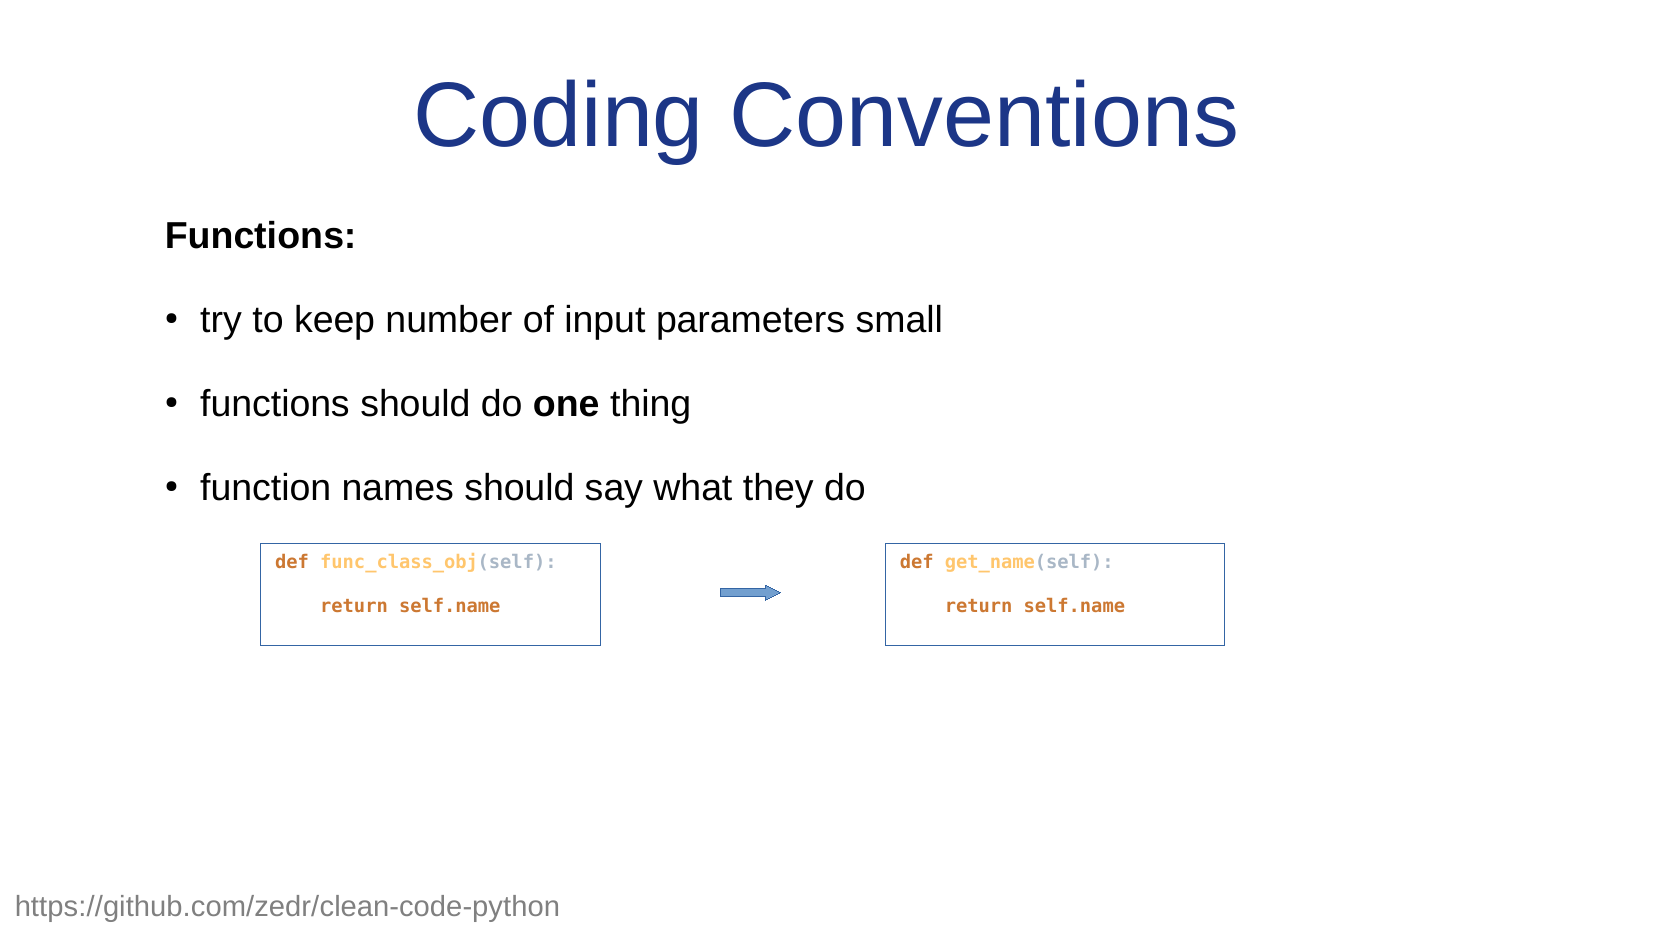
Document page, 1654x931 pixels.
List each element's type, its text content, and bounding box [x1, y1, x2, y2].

text_box def func_class_obj(self): return self.name [260, 543, 601, 646]
text_box [720, 585, 781, 601]
text_box def get_name(self): return self.name [885, 543, 1225, 646]
text_box Functions: try to keep number of input parameters small functions should do one thing function names should say what they do [150, 207, 1531, 769]
text_box https://github.com/zedr/clean-code-python [0, 882, 1651, 931]
title Coding Conventions [82, 37, 1571, 193]
